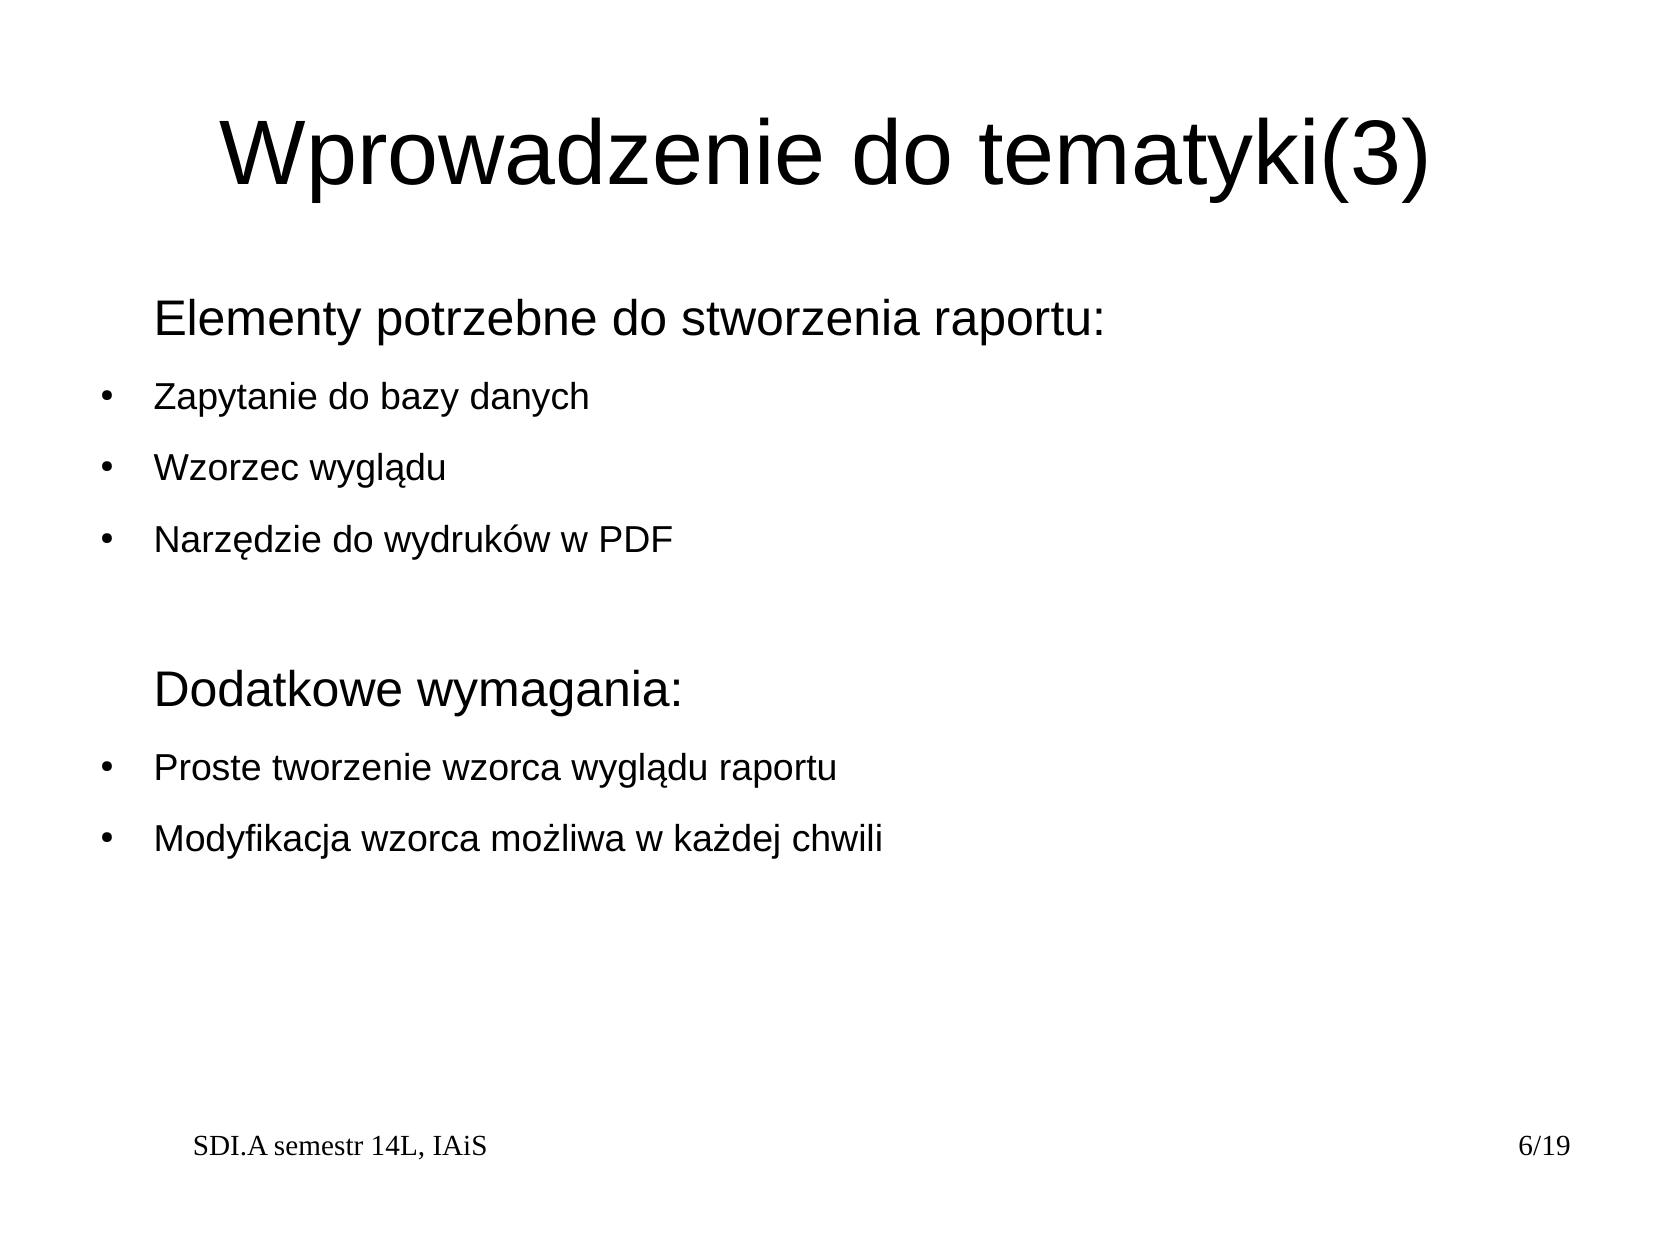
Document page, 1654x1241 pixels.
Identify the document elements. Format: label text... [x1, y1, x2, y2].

list Elementy potrzebne do stworzenia raportu: Zapytanie do bazy danych Wzorzec wyglądu Narzędzie do wydruków w PDF Dodatkowe wymagania: Proste tworzenie wzorca wyglądu raportu Modyfikacja wzorca możliwa w każdej chwili [82, 290, 1571, 1109]
title Wprowadzenie do tematyki(3) [82, 49, 1571, 257]
